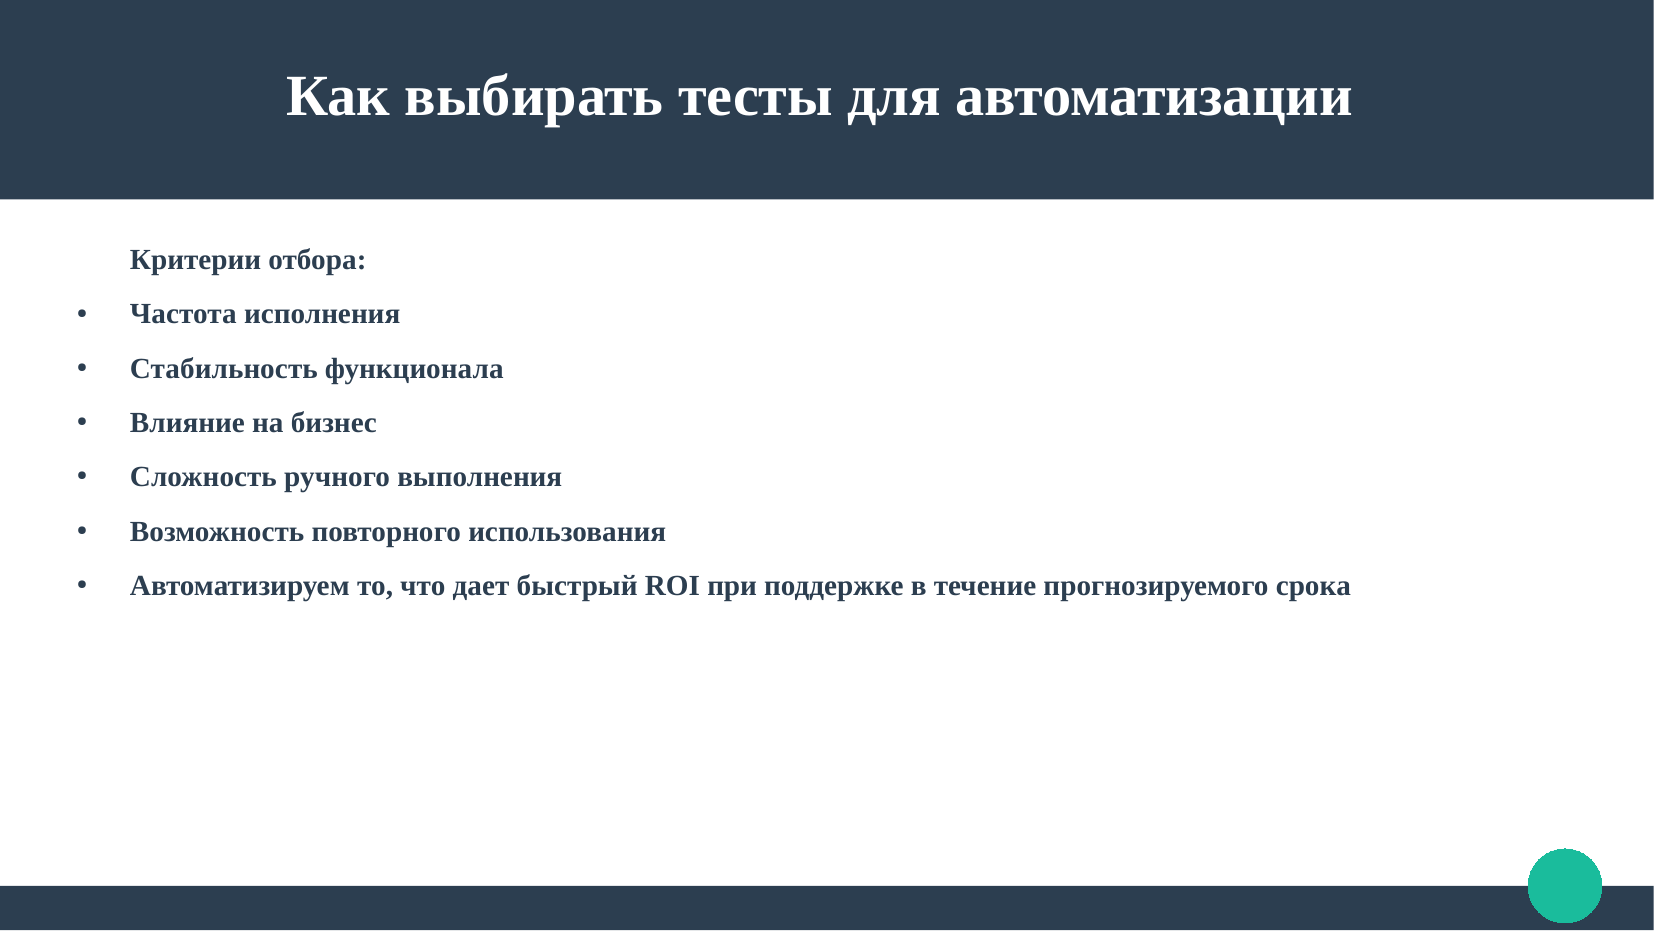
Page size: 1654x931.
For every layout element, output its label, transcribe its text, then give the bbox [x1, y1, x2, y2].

list Критерии отбора: Частота исполнения Стабильность функционала Влияние на бизнес Сложность ручного выполнения Возможность повторного использования Автоматизируем то, что дает быстрый ROI при поддержке в течение прогнозируемого срока [59, 243, 1595, 864]
title Как выбирать тесты для автоматизации [59, 37, 1595, 155]
